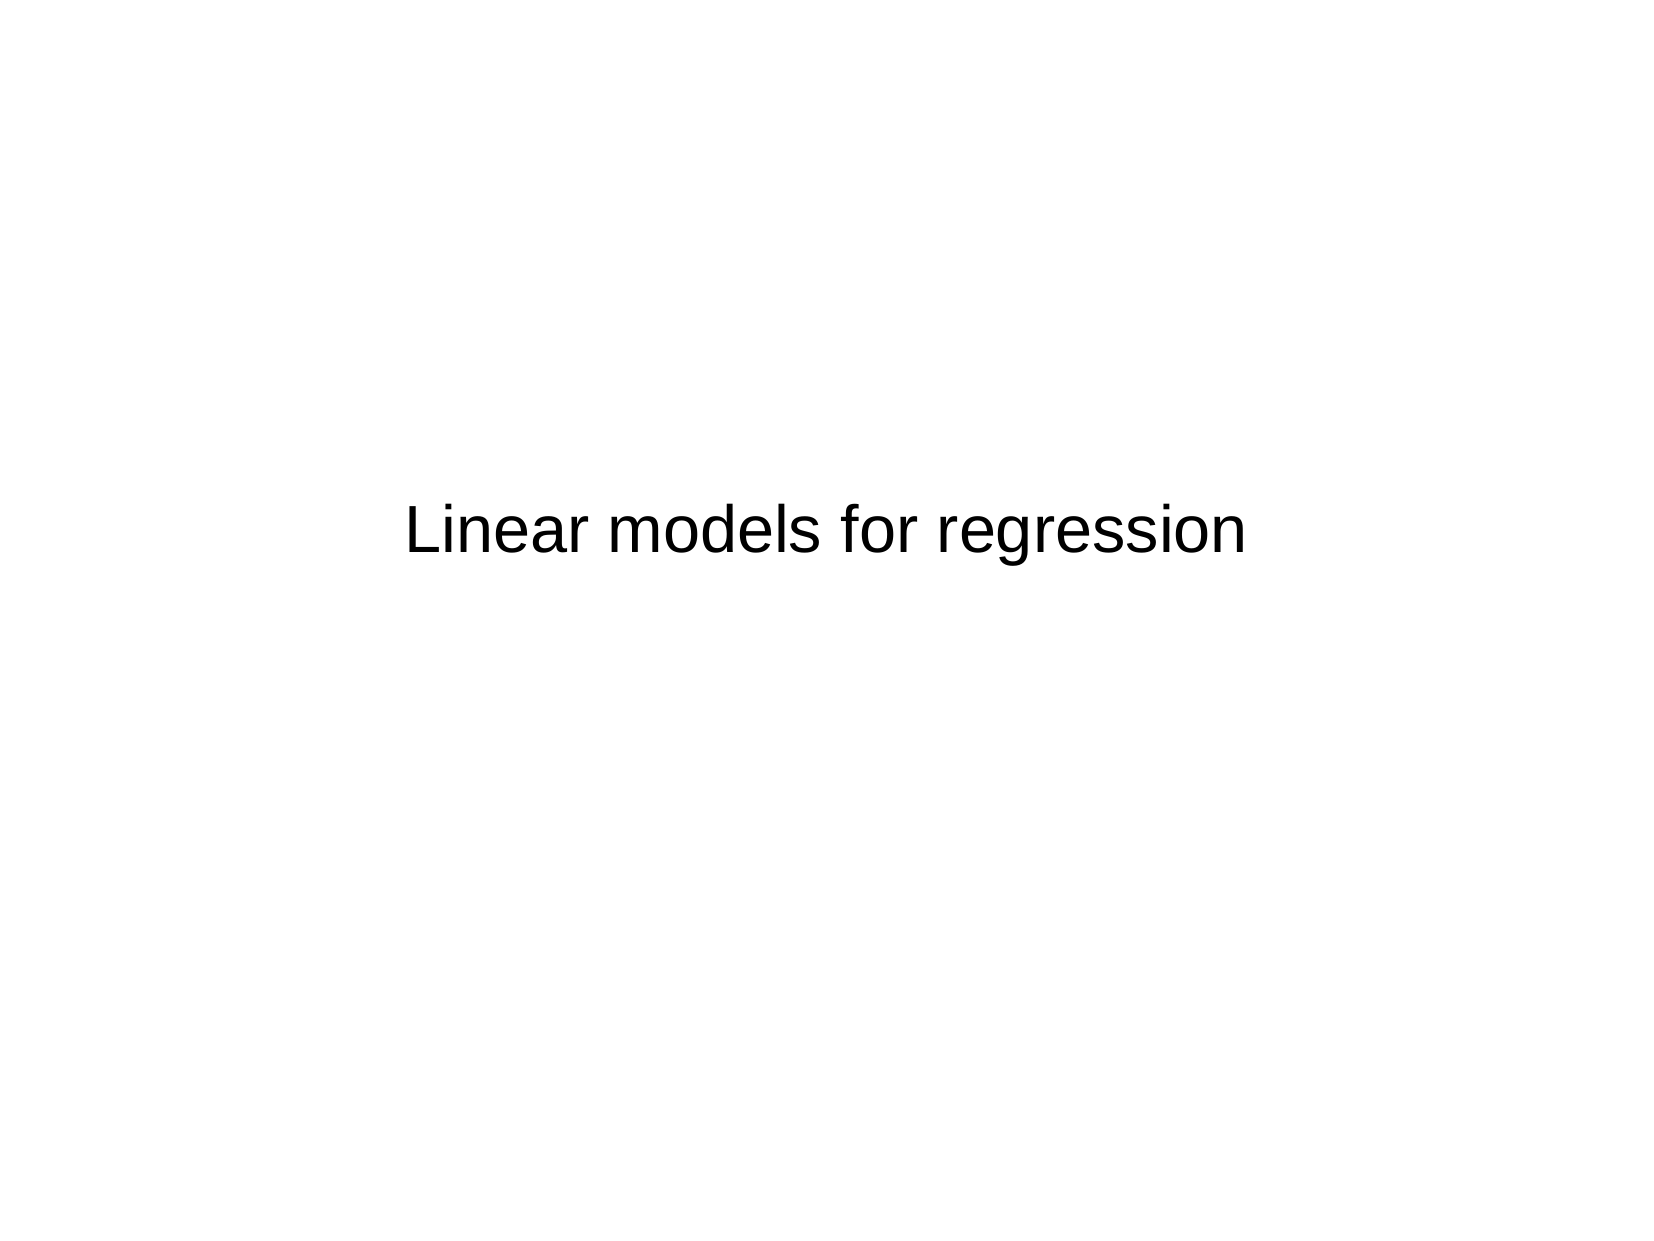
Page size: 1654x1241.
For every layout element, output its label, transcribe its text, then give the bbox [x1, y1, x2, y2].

subtitle Linear models for regression [82, 49, 1571, 1010]
